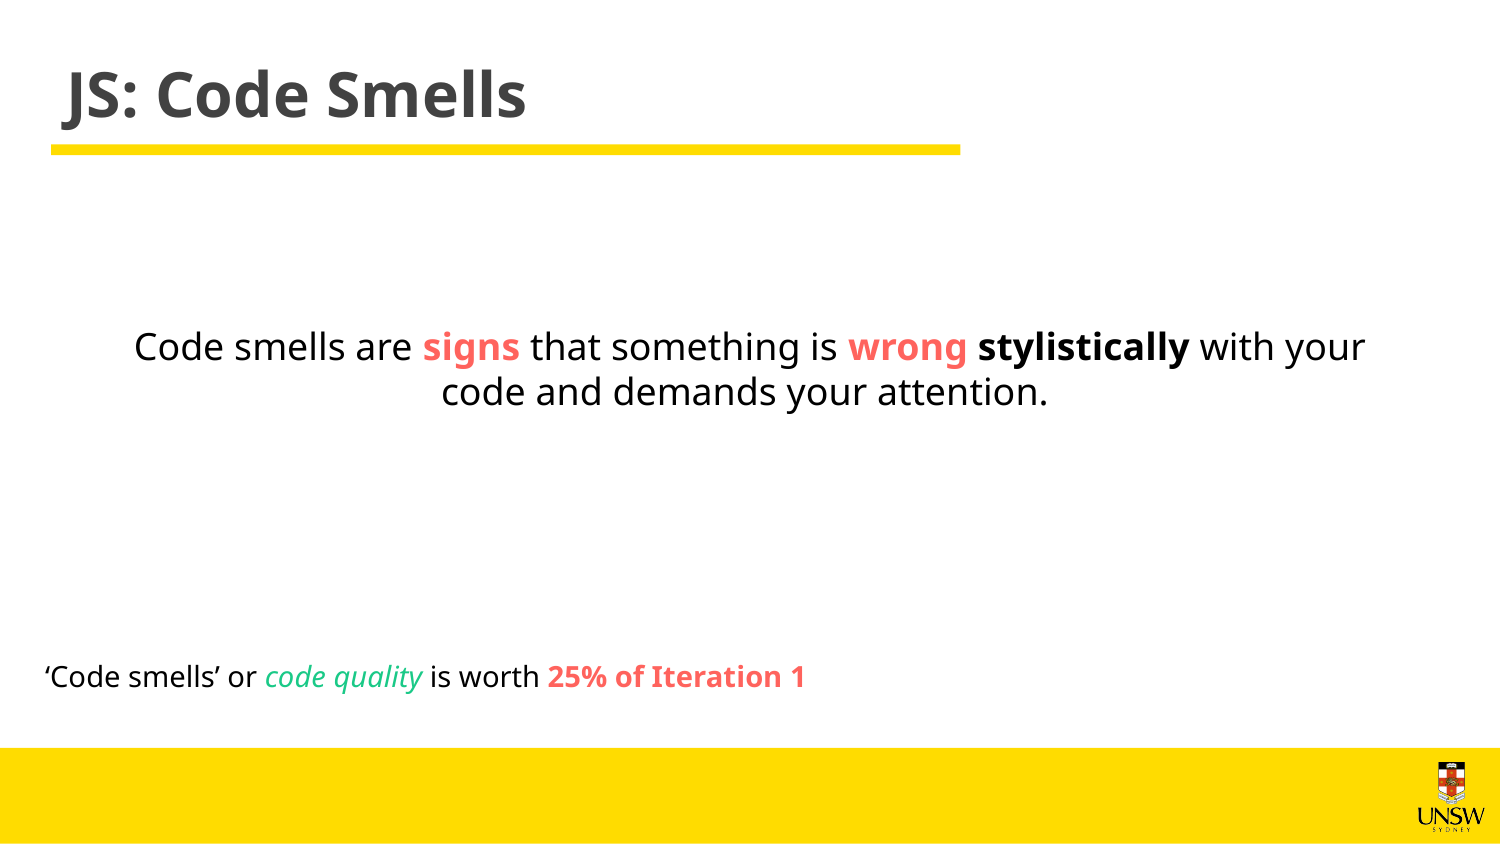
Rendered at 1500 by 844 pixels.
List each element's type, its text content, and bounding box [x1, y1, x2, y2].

text_box JS: Code Smells [51, 24, 1449, 145]
text_box Code smells are signs that something is wrong stylistically with your code and demands your attention. [111, 308, 1389, 534]
picture [1418, 762, 1485, 832]
text_box ‘Code smells’ or code quality is worth 25% of Iteration 1 [30, 643, 1006, 709]
text_box [51, 144, 961, 156]
